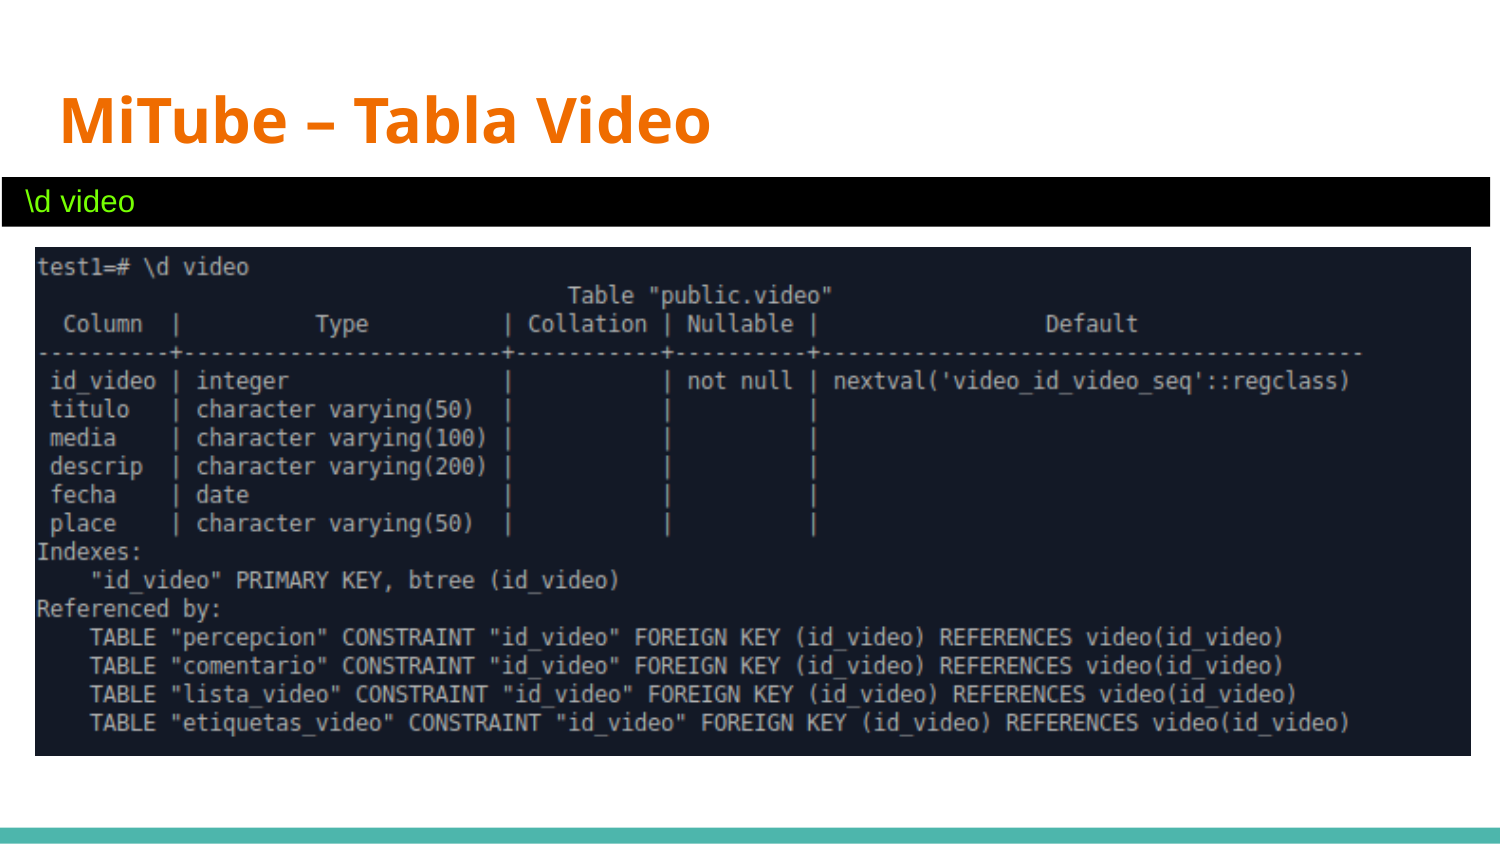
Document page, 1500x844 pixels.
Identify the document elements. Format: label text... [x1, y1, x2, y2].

picture [35, 247, 1471, 756]
title MiTube – Tabla Video [43, 61, 1441, 177]
text_box \d video [1, 177, 1491, 227]
